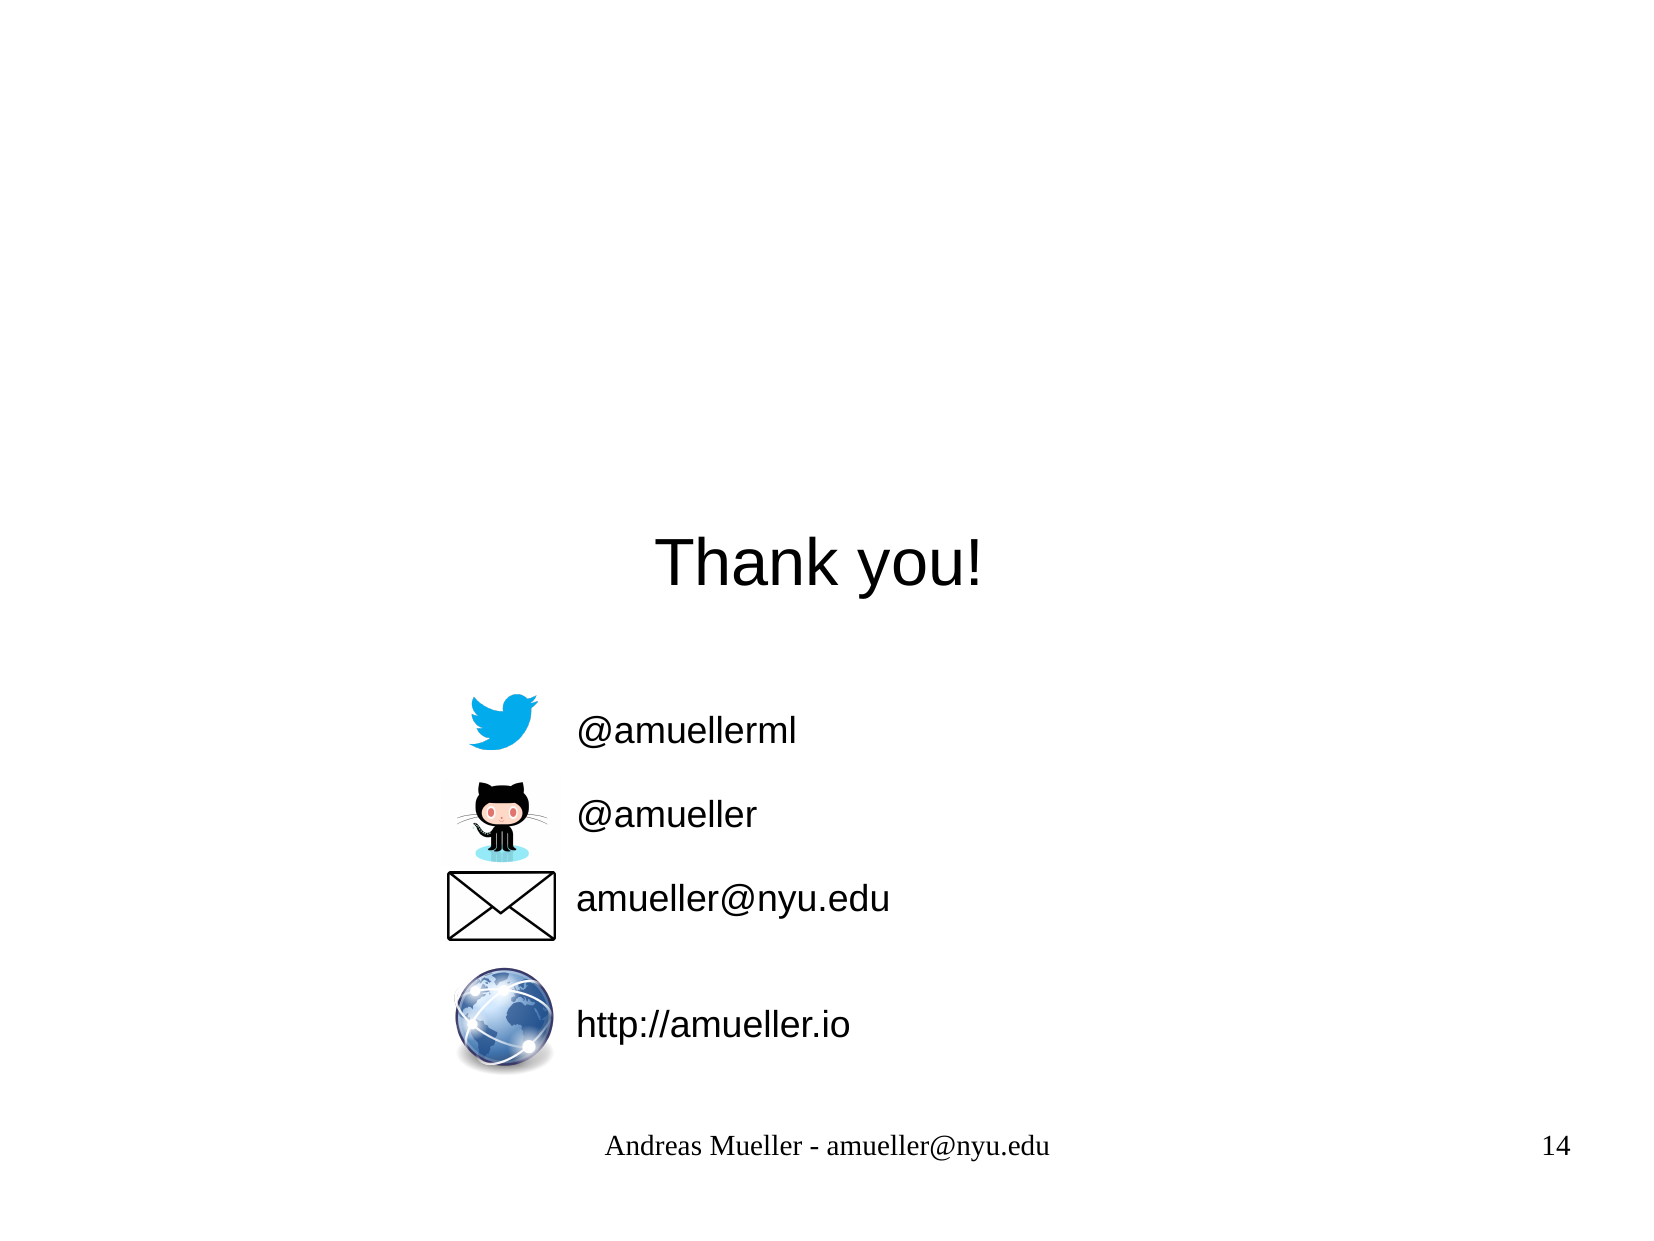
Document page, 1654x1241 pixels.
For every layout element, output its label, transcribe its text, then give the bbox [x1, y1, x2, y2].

subtitle Thank you! [75, 120, 1564, 1081]
text_box @amuellerml @amueller amueller@nyu.edu http://amueller.io [561, 660, 1261, 1053]
picture [444, 959, 562, 1077]
picture [441, 664, 562, 866]
picture [447, 871, 556, 941]
